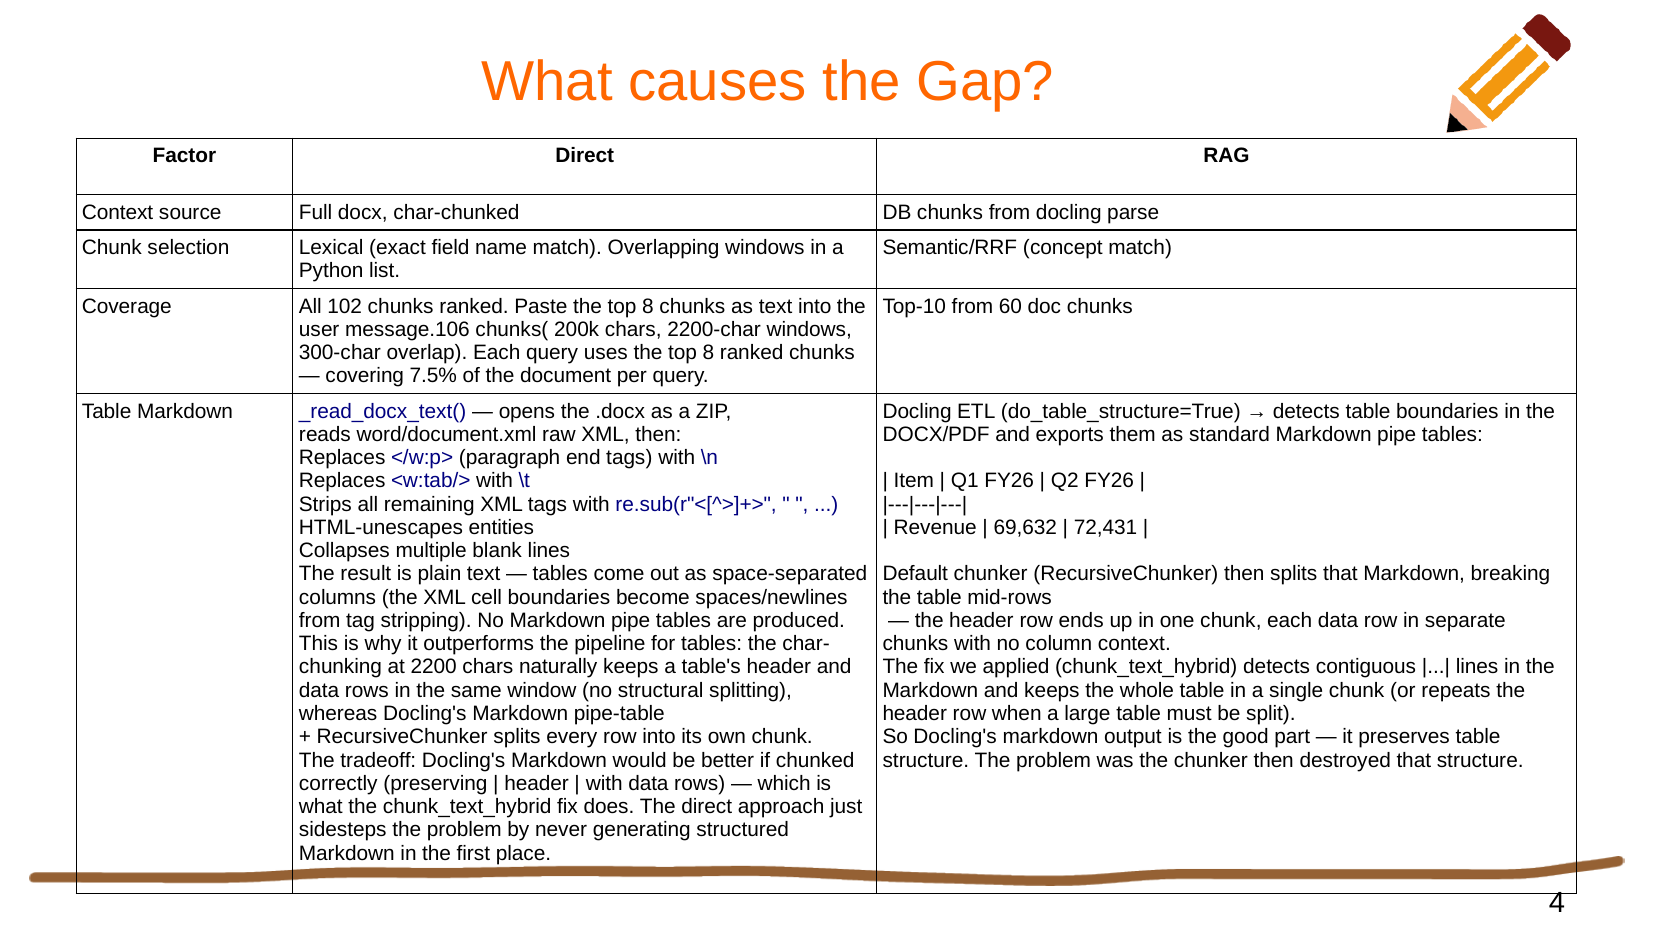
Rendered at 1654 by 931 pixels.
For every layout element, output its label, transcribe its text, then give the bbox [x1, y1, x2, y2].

table_cell Full docx, char-chunked [293, 195, 876, 229]
table_cell Semantic/RRF (concept match) [877, 231, 1576, 288]
table_cell Chunk selection [77, 231, 292, 288]
table_cell Top-10 from 60 doc chunks [877, 289, 1576, 393]
table_cell Table Markdown [77, 394, 292, 893]
table_header Direct [293, 139, 876, 194]
picture [29, 856, 76, 886]
picture [1446, 14, 1571, 133]
table_header RAG [877, 139, 1576, 194]
table_cell Lexical (exact field name match). Overlapping windows in a Python list. [293, 231, 876, 288]
picture [1577, 856, 1625, 886]
table_cell _read_docx_text() — opens the .docx as a ZIP, reads word/document.xml raw XML, then: Replaces </w:p> (paragraph end tags) with \n Replaces <w:tab/> with \t Strips all remaining XML tags with re.sub(r"<[^>]+>", " ", ...) HTML-unescapes entities Collapses multiple blank lines The result is plain text — tables come out as space-separated columns (the XML cell boundaries become spaces/newlines from tag stripping). No Markdown pipe tables are produced. This is why it outperforms the pipeline for tables: the char-chunking at 2200 chars naturally keeps a table's header and data rows in the same window (no structural splitting), whereas Docling's Markdown pipe-table + RecursiveChunker splits every row into its own chunk. The tradeoff: Docling's Markdown would be better if chunked correctly (preserving | header | with data rows) — which is what the chunk_text_hybrid fix does. The direct approach just sidesteps the problem by never generating structured Markdown in the first place. [293, 394, 876, 893]
table_header Factor [77, 139, 292, 194]
table_cell Context source [77, 195, 292, 229]
table_cell All 102 chunks ranked. Paste the top 8 chunks as text into the user message.106 chunks( 200k chars, 2200-char windows, 300-char overlap). Each query uses the top 8 ranked chunks — covering 7.5% of the document per query. [293, 289, 876, 393]
title What causes the Gap? [88, 29, 1447, 133]
table_cell DB chunks from docling parse [877, 195, 1576, 229]
table_cell Docling ETL (do_table_structure=True) → detects table boundaries in the DOCX/PDF and exports them as standard Markdown pipe tables: | Item | Q1 FY26 | Q2 FY26 | |---|---|---| | Revenue | 69,632 | 72,431 | Default chunker (RecursiveChunker) then splits that Markdown, breaking the table mid-rows — the header row ends up in one chunk, each data row in separate chunks with no column context. The fix we applied (chunk_text_hybrid) detects contiguous |...| lines in the Markdown and keeps the whole table in a single chunk (or repeats the header row when a large table must be split). So Docling's markdown output is the good part — it preserves table structure. The problem was the chunker then destroyed that structure. [877, 394, 1576, 893]
table_cell Coverage [77, 289, 292, 393]
